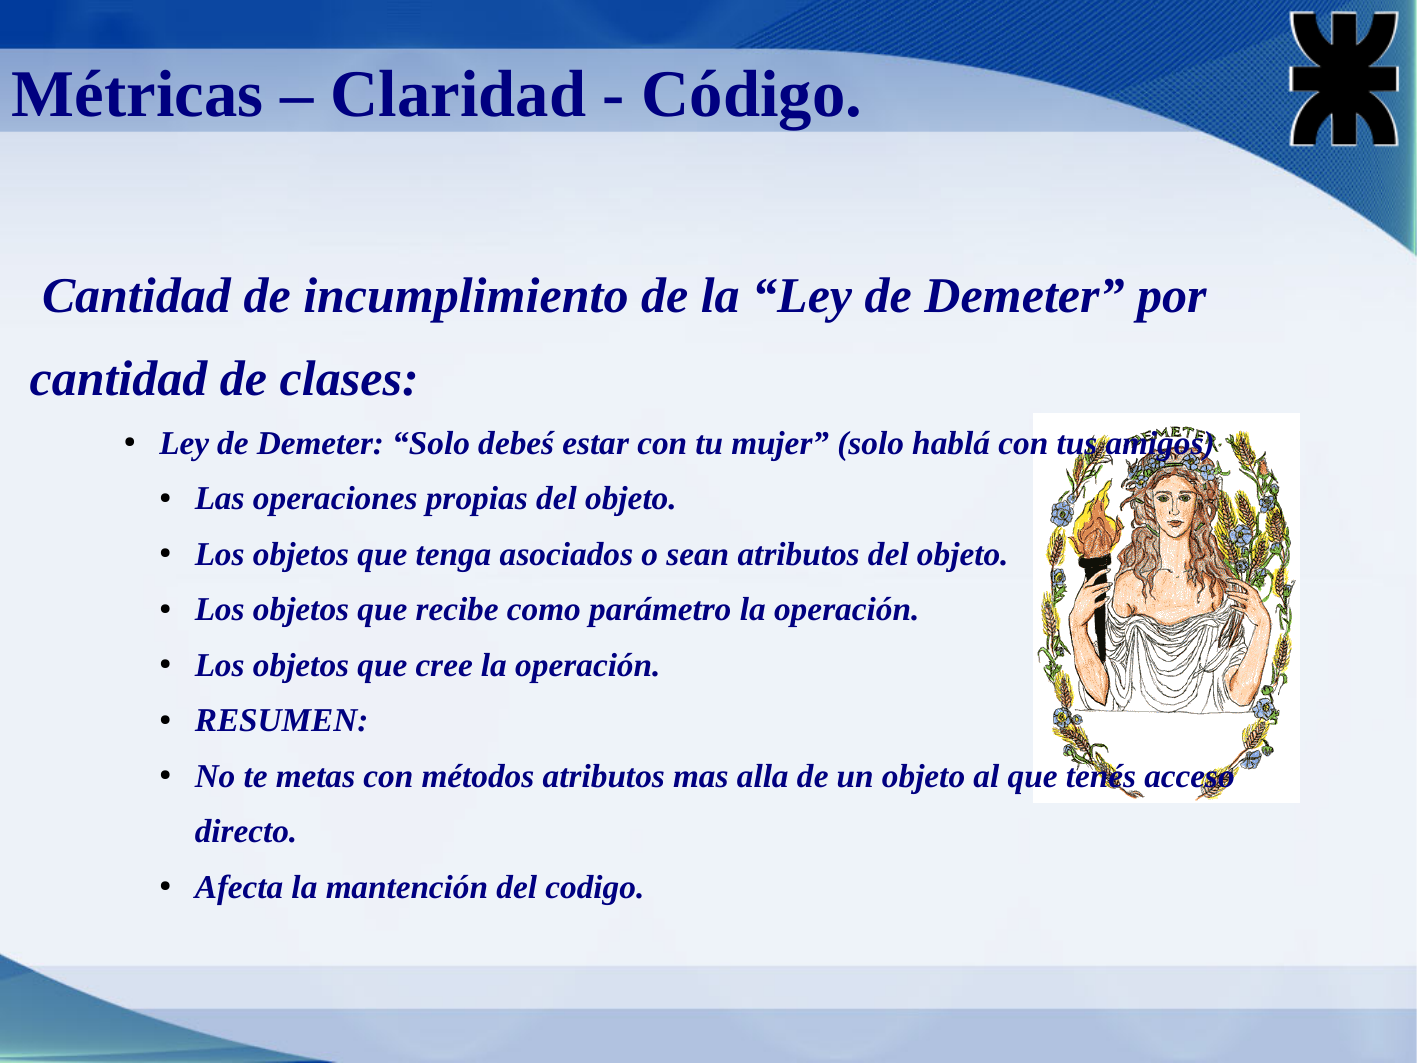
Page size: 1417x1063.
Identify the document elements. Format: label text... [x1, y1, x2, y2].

subtitle Cantidad de incumplimiento de la “Ley de Demeter” por cantidad de clases: Ley de Demeter: “Solo debeś estar con tu mujer” (solo hablá con tus amigos) Las operaciones propias del objeto. Los objetos que tenga asociados o sean atributos del objeto. Los objetos que recibe como parámetro la operación. Los objetos que cree la operación. RESUMEN: No te metas con métodos atributos mas alla de un objeto al que tenés acceso directo. Afecta la mantención del codigo. [29, 177, 1329, 969]
picture [0, 0, 1417, 1063]
title Métricas – Claridad - Código. [11, 5, 1004, 183]
